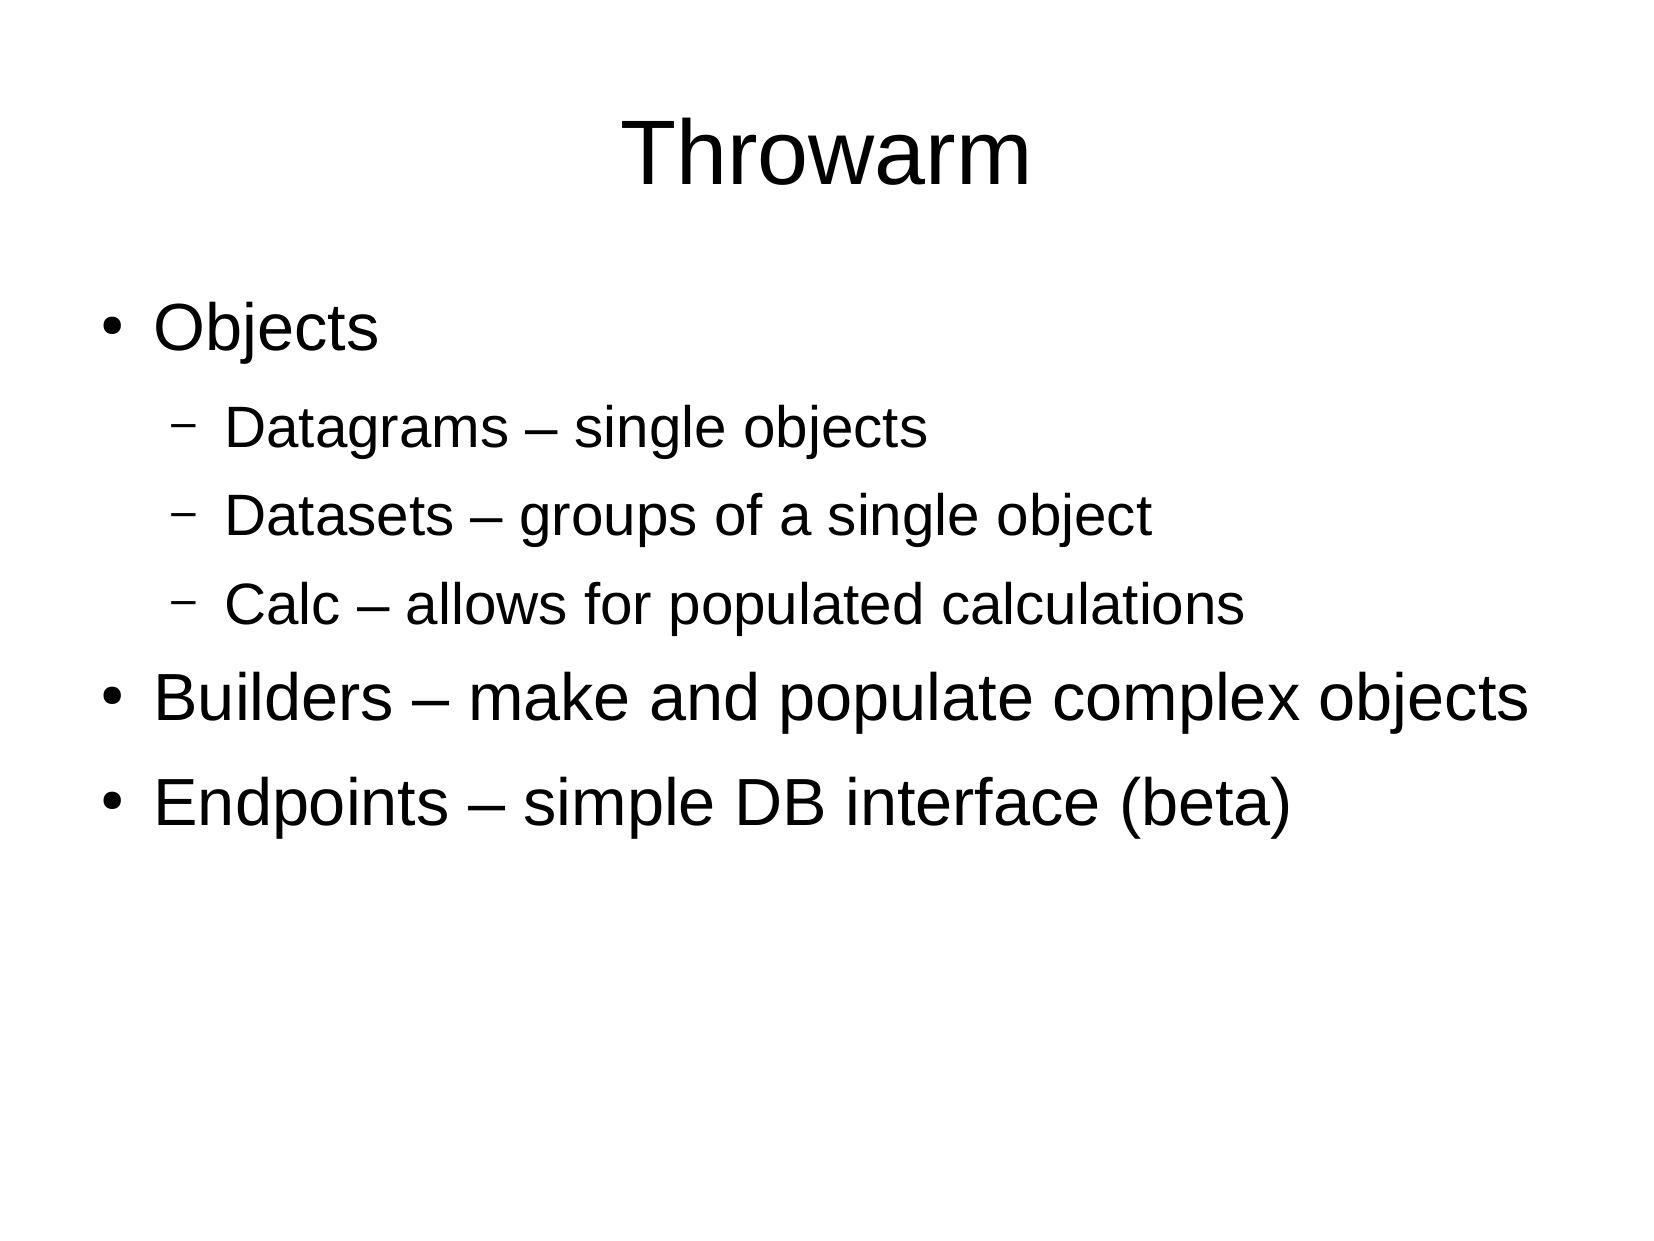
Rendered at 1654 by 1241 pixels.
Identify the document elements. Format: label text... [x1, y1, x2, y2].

title Throwarm [82, 49, 1571, 257]
list Objects Datagrams – single objects Datasets – groups of a single object Calc – allows for populated calculations Builders – make and populate complex objects Endpoints – simple DB interface (beta) [82, 290, 1571, 1010]
